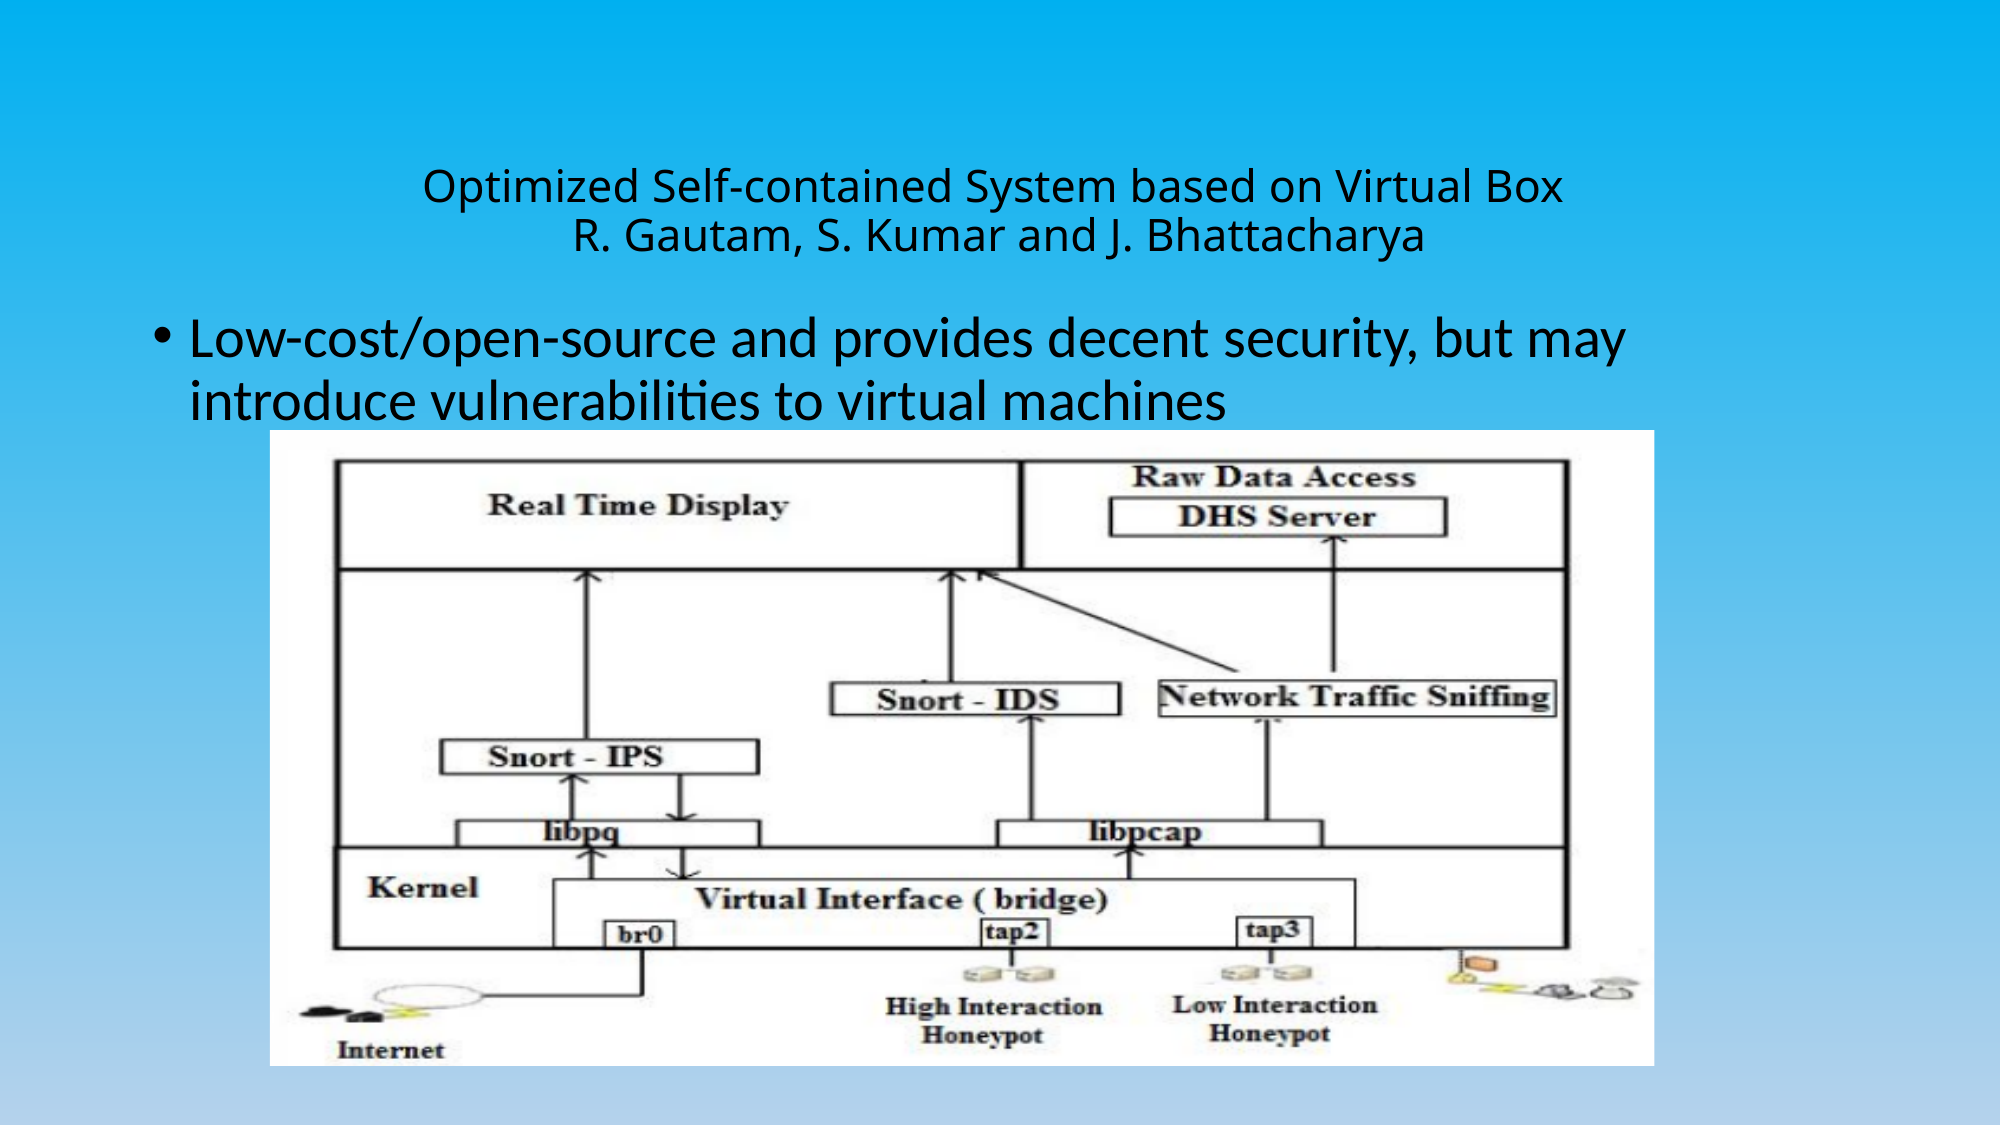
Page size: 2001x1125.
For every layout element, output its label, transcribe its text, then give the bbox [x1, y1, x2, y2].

list Low-cost/open-source and provides decent security, but may introduce vulnerabilities to virtual machines [137, 299, 1863, 1014]
title Optimized Self-contained System based on Virtual Box R. Gautam, S. Kumar and J. Bhattacharya [56, 154, 1943, 373]
picture [269, 430, 1655, 1066]
